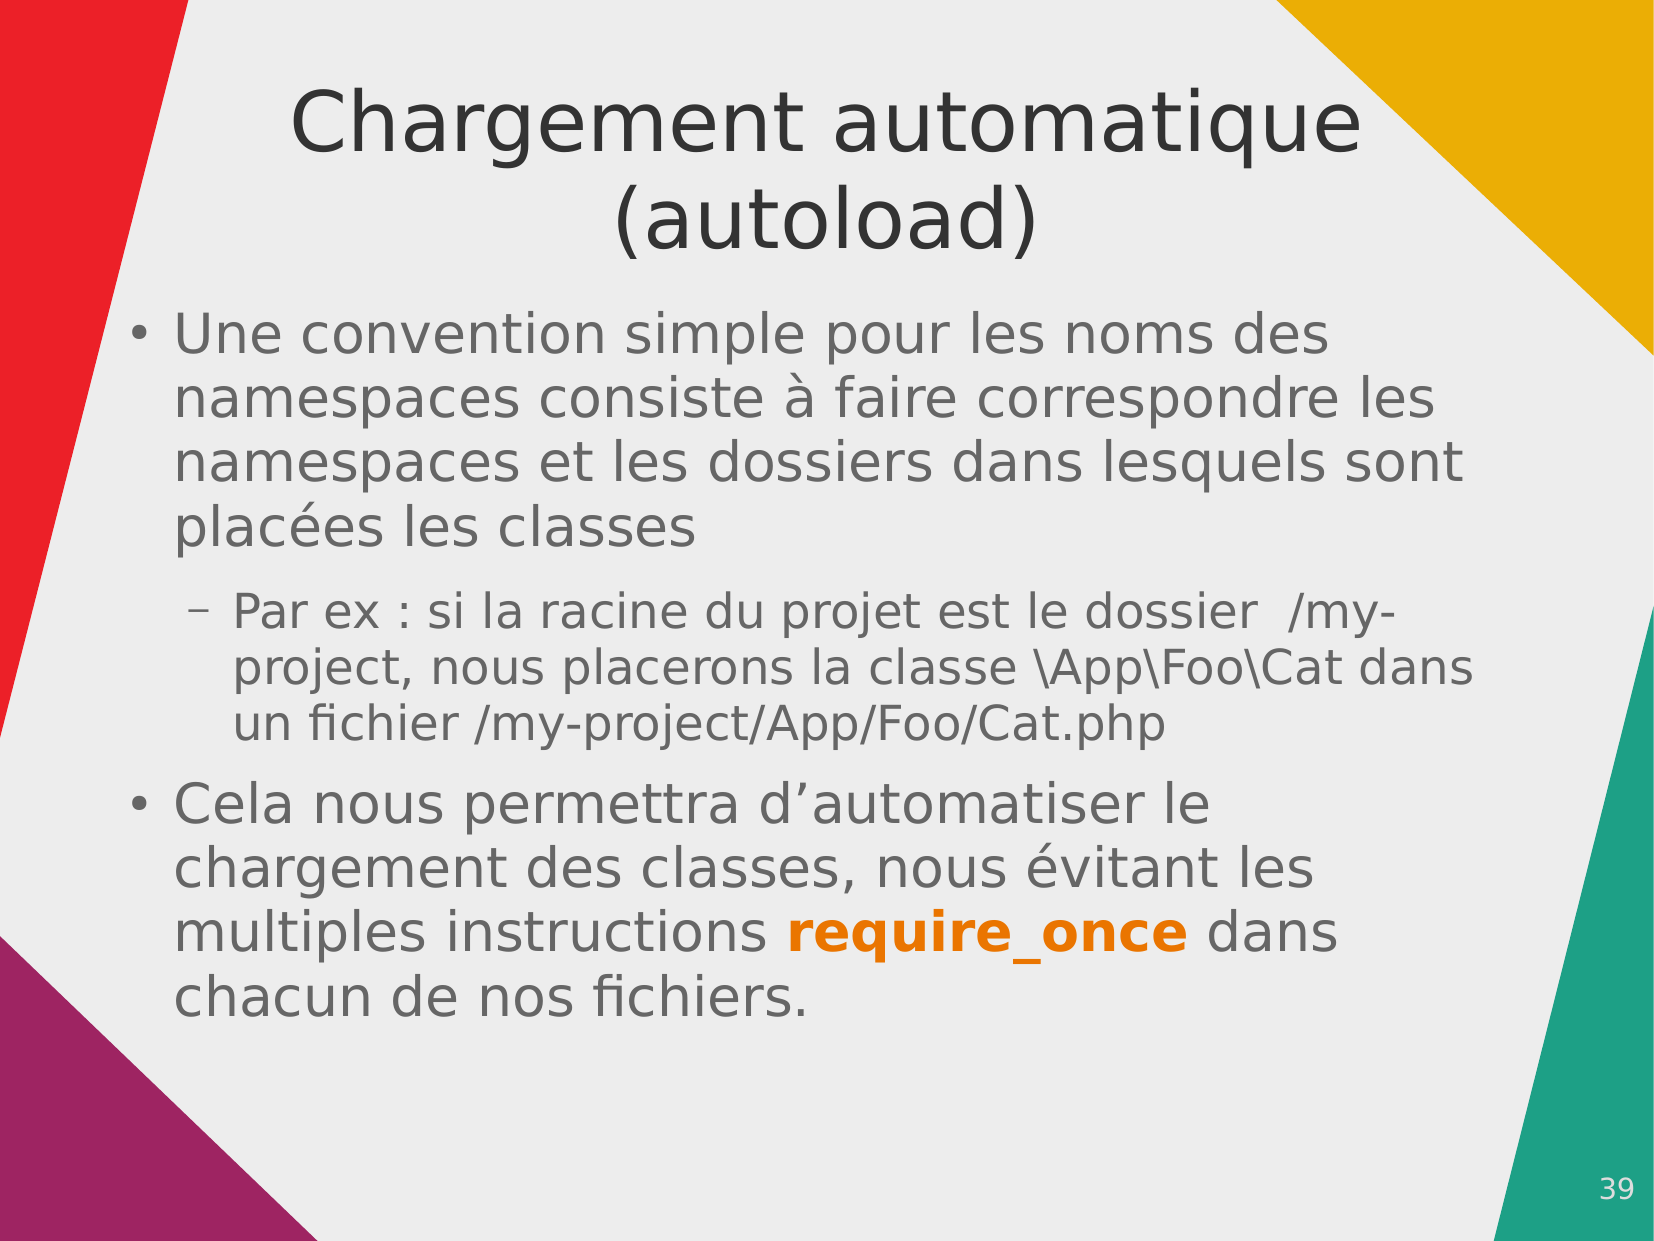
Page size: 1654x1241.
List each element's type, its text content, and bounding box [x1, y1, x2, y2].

list Une convention simple pour les noms des namespaces consiste à faire correspondre les namespaces et les dossiers dans lesquels sont placées les classes Par ex : si la racine du projet est le dossier /my-project, nous placerons la classe \App\Foo\Cat dans un fichier /my-project/App/Foo/Cat.php Cela nous permettra d’automatiser le chargement des classes, nous évitant les multiples instructions require_once dans chacun de nos fichiers. [114, 302, 1539, 1033]
title Chargement automatique (autoload) [114, 73, 1539, 271]
